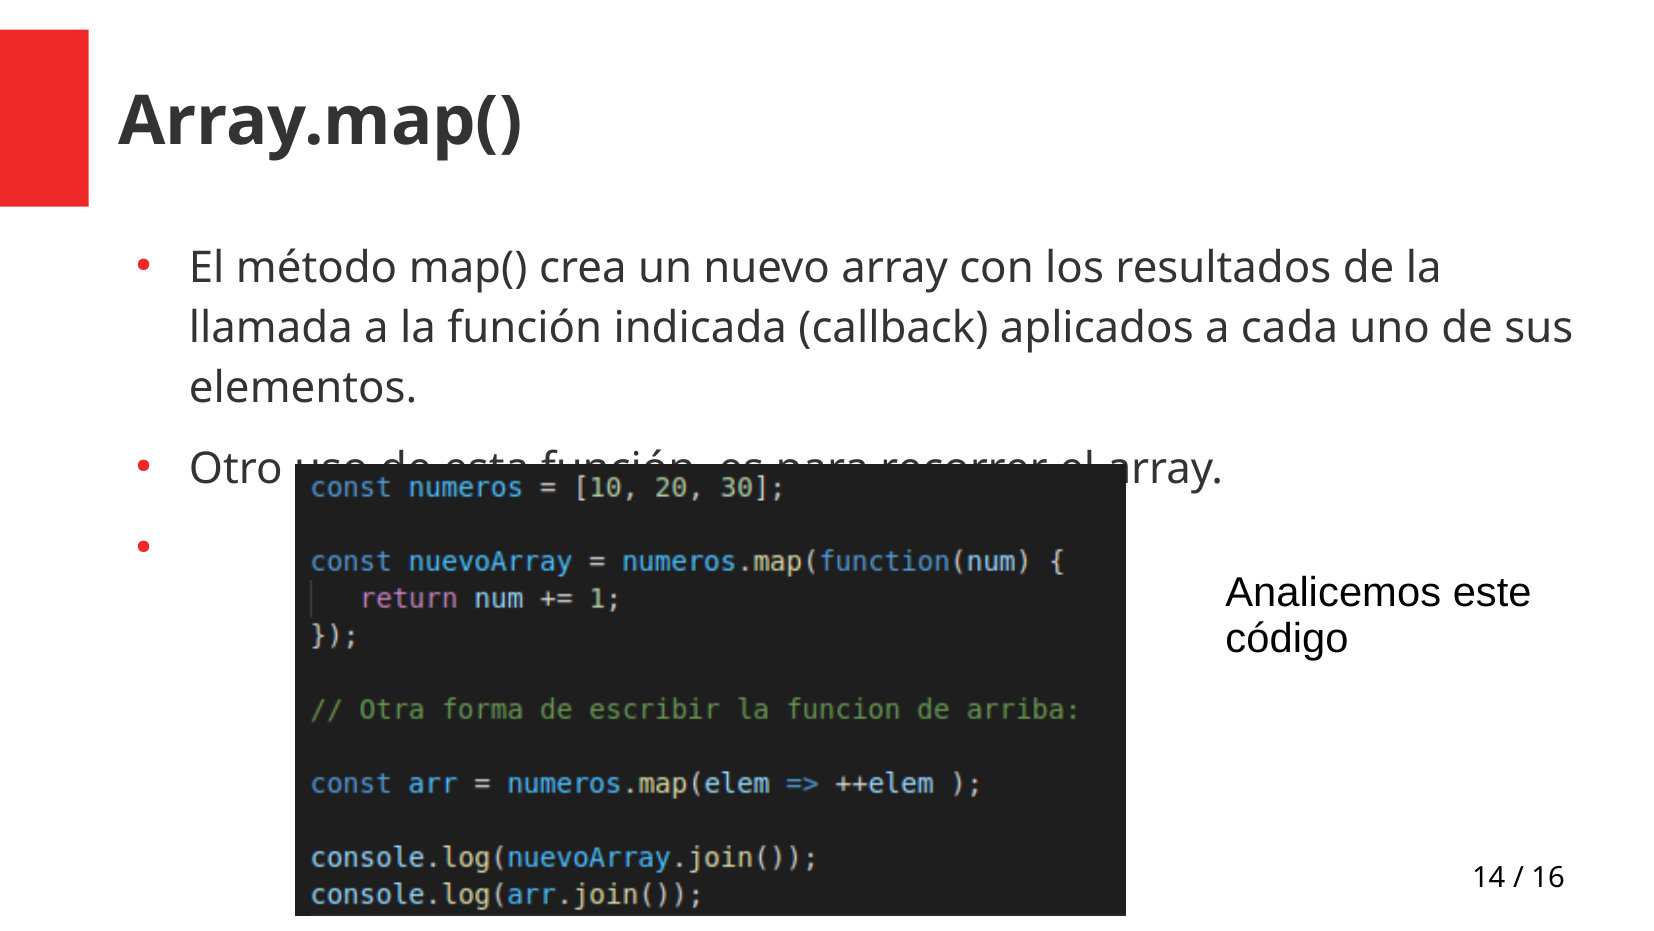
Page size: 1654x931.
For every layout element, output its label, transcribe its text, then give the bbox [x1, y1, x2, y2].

list El método map() crea un nuevo array con los resultados de la llamada a la función indicada (callback) aplicados a cada uno de sus elementos. Otro uso de esta función, es para recorrer el array. [118, 236, 1595, 798]
title Array.map() [118, 29, 1595, 207]
text_box Analicemos este código [1210, 561, 1547, 669]
picture [295, 464, 1126, 916]
